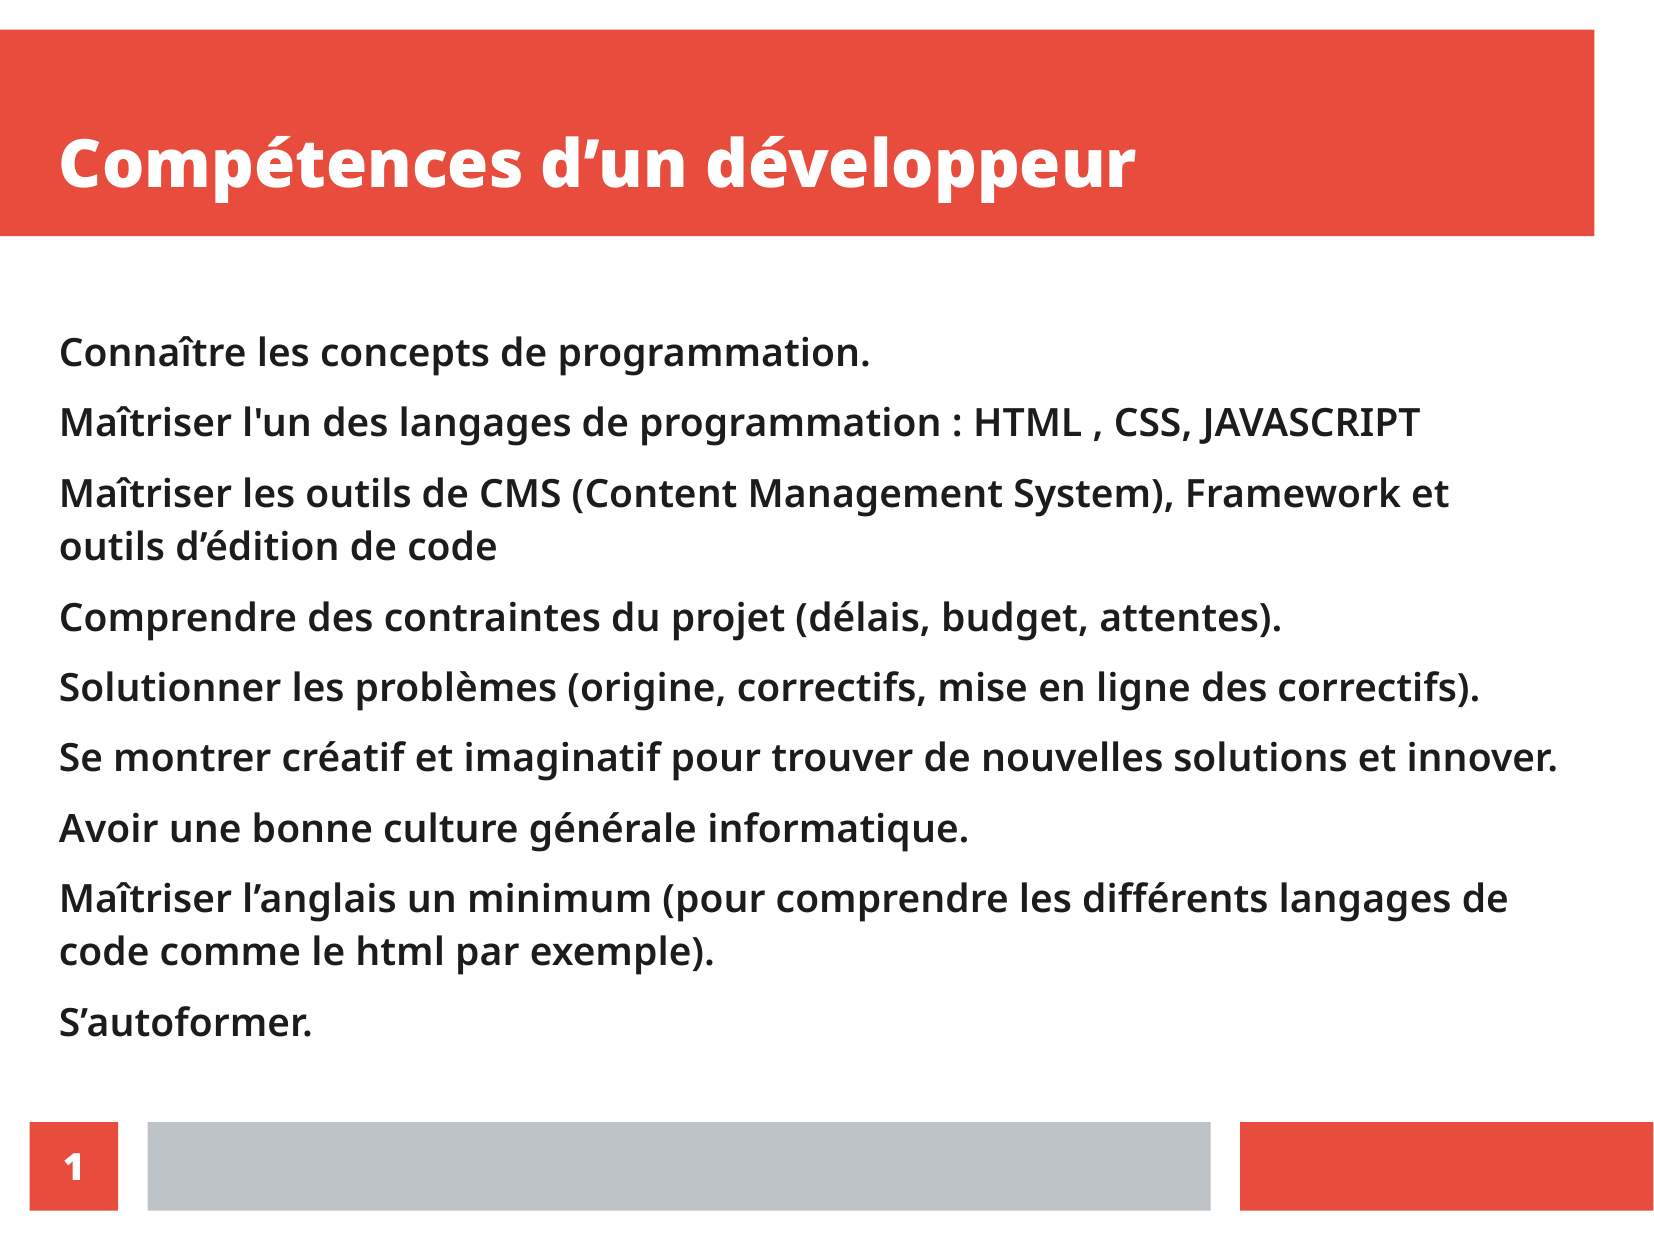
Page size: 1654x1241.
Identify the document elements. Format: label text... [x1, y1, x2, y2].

list Connaître les concepts de programmation. Maîtriser l'un des langages de programmation : HTML , CSS, JAVASCRIPT Maîtriser les outils de CMS (Content Management System), Framework et outils d’édition de code Comprendre des contraintes du projet (délais, budget, attentes). Solutionner les problèmes (origine, correctifs, mise en ligne des correctifs). Se montrer créatif et imaginatif pour trouver de nouvelles solutions et innover. Avoir une bonne culture générale informatique. Maîtriser l’anglais un minimum (pour comprendre les différents langages de code comme le html par exemple). S’autoformer. [59, 324, 1565, 1093]
title Compétences d’un développeur [59, 59, 1595, 207]
